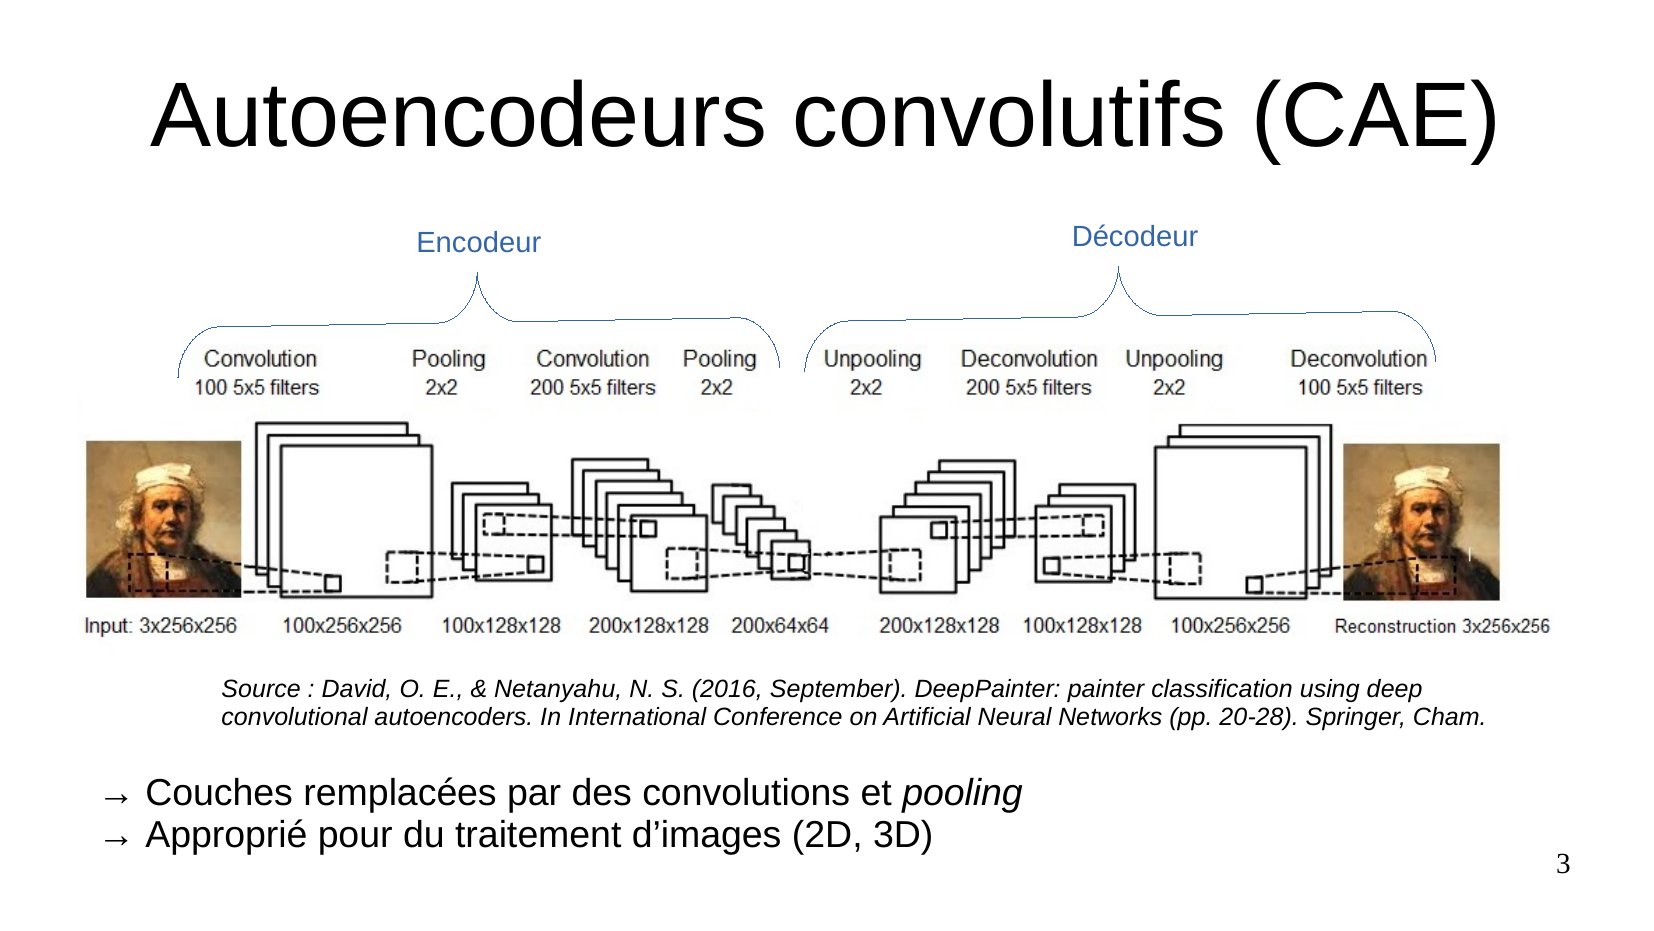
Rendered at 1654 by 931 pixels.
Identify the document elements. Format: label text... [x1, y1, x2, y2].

text_box Décodeur [1057, 212, 1306, 261]
text_box Encodeur [401, 218, 650, 267]
text_box Source : David, O. E., & Netanyahu, N. S. (2016, September). DeepPainter: painter classification using deep convolutional autoencoders. In International Conference on Artificial Neural Networks (pp. 20-28). Springer, Cham. [206, 667, 1577, 739]
title Autoencodeurs convolutifs (CAE) [82, 37, 1571, 193]
picture [78, 322, 1560, 668]
text_box → Couches remplacées par des convolutions et pooling → Approprié pour du traitement d’images (2D, 3D) [82, 764, 1052, 863]
